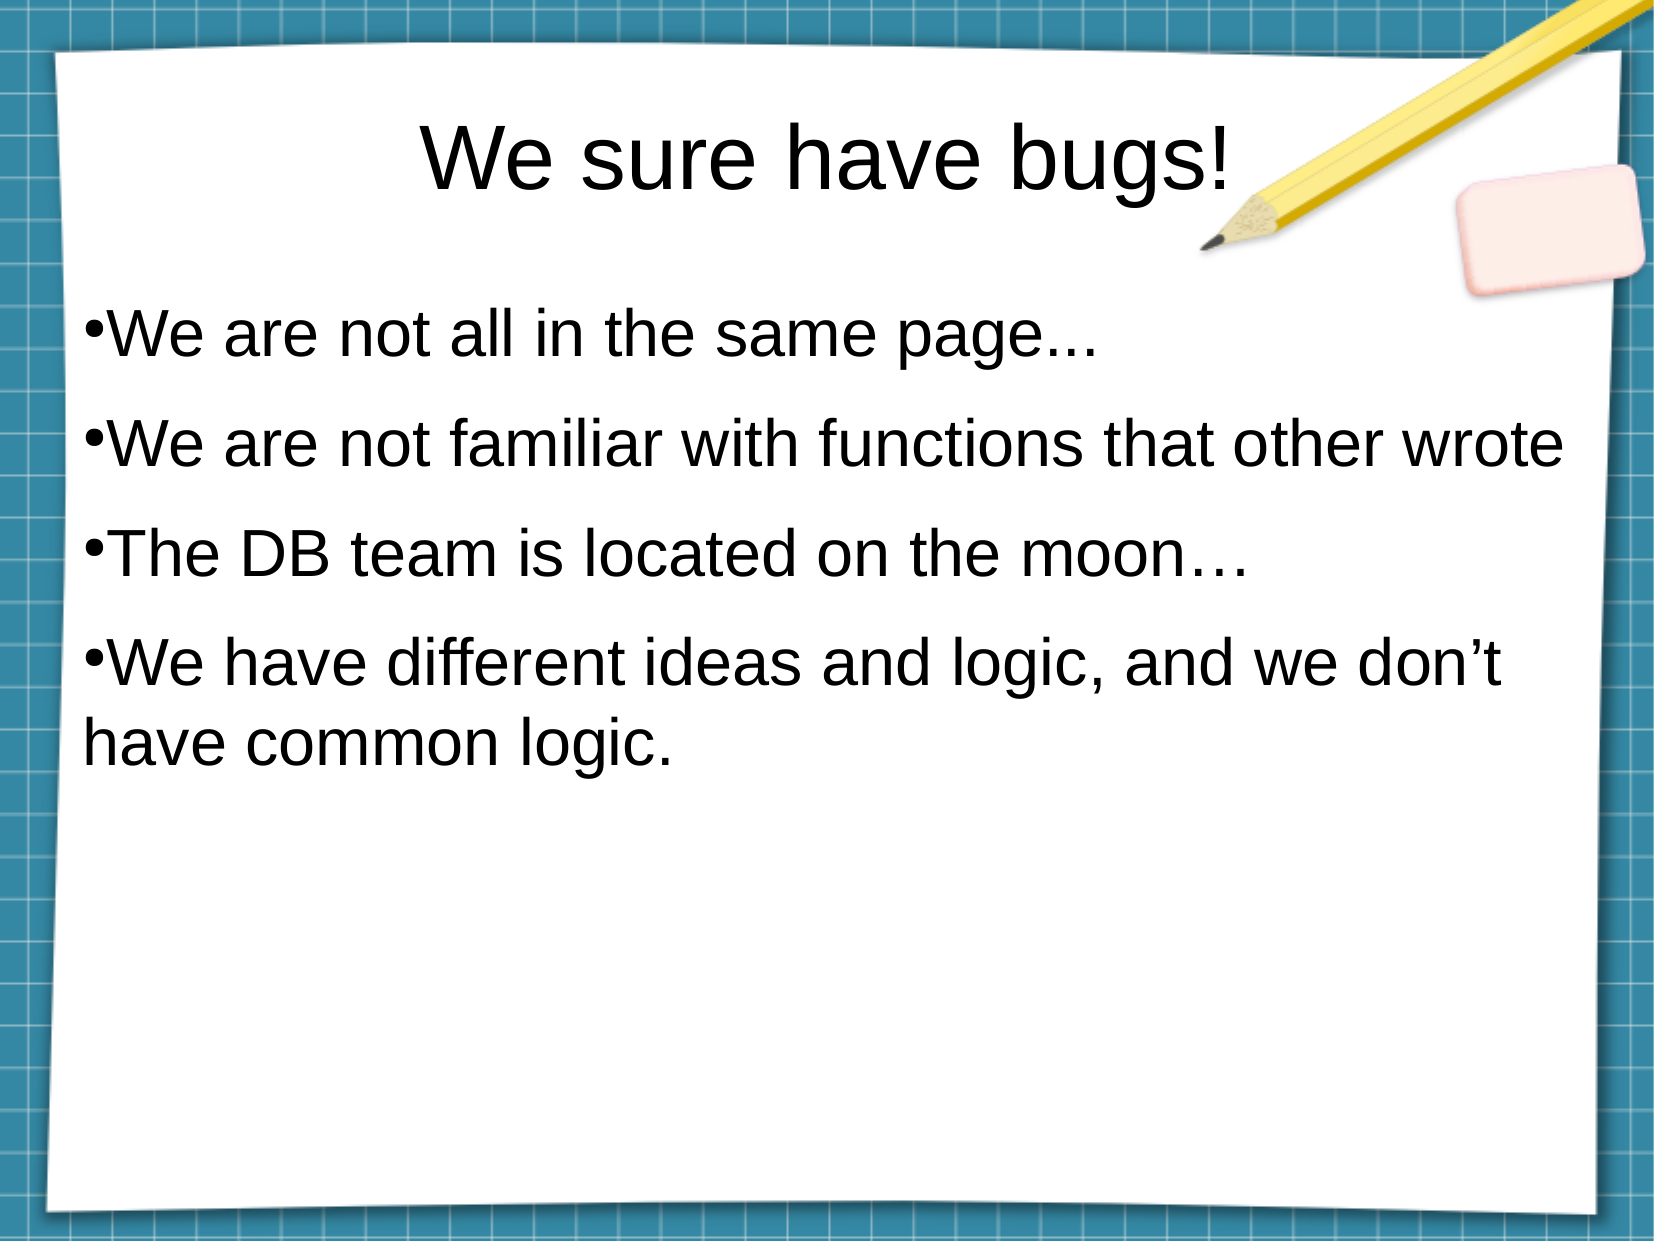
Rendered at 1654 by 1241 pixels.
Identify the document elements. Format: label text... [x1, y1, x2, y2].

list We are not all in the same page... We are not familiar with functions that other wrote The DB team is located on the moon… We have different ideas and logic, and we don’t have common logic. [82, 290, 1571, 1010]
title We sure have bugs! [82, 49, 1571, 257]
